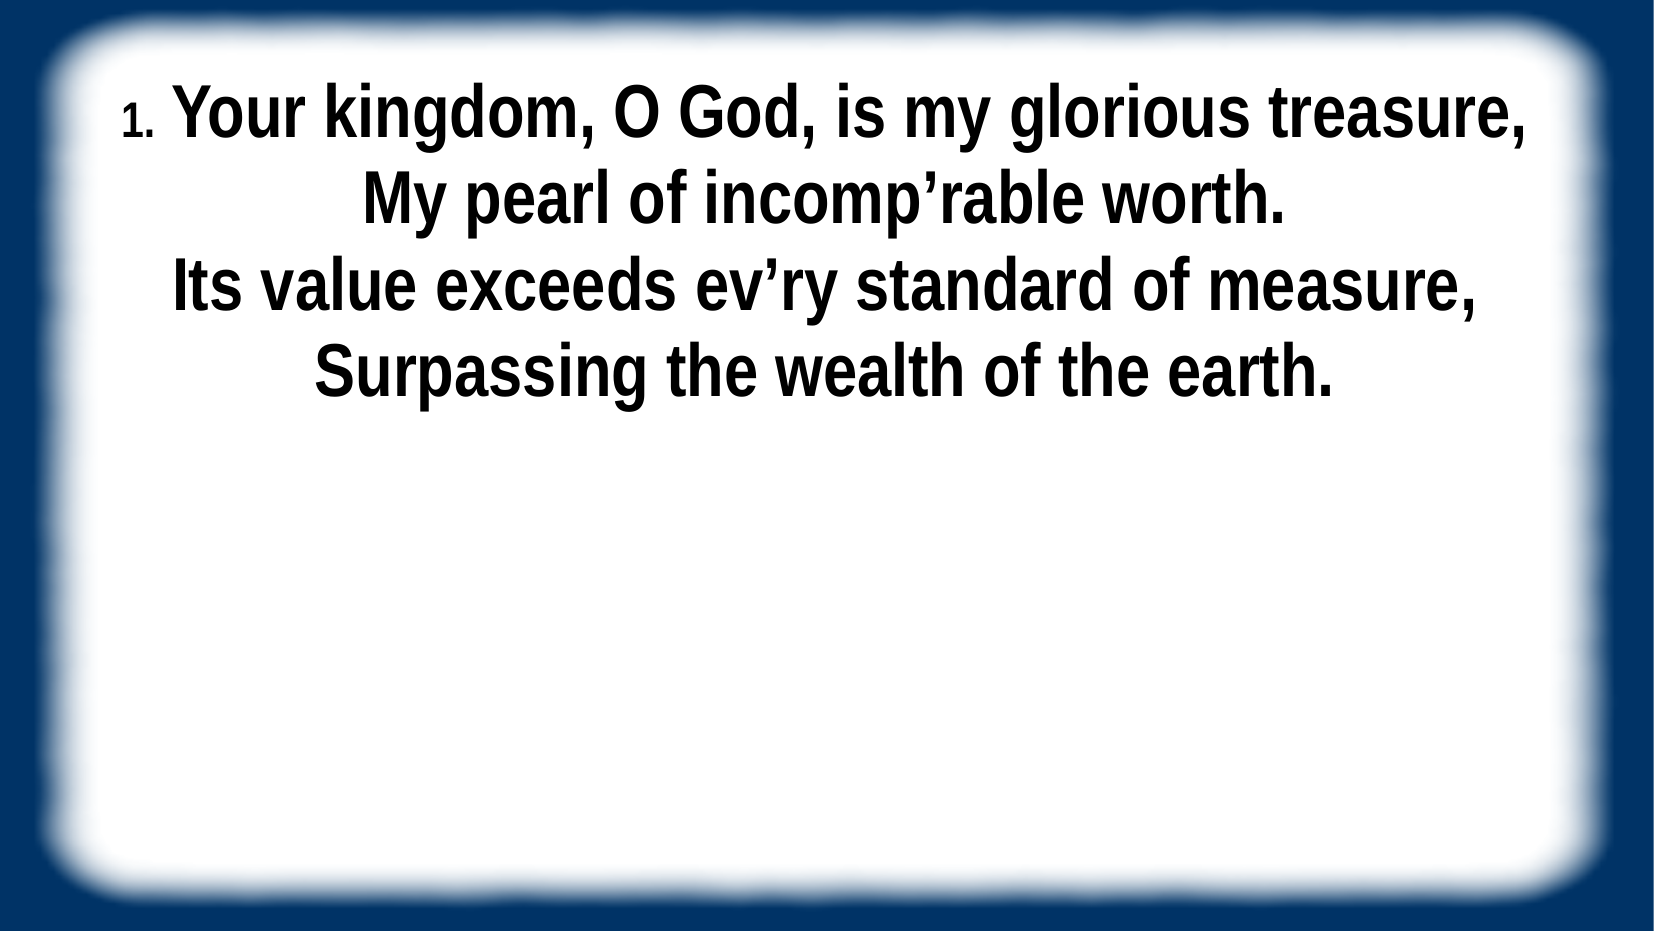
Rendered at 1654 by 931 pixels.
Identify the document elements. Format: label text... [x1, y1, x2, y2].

picture [0, 0, 1654, 931]
text_box 1. Your kingdom, O God, is my glorious treasure, My pearl of incomp’rable worth. Its value exceeds ev’ry standard of measure, Surpassing the wealth of the earth. [90, 60, 1561, 472]
